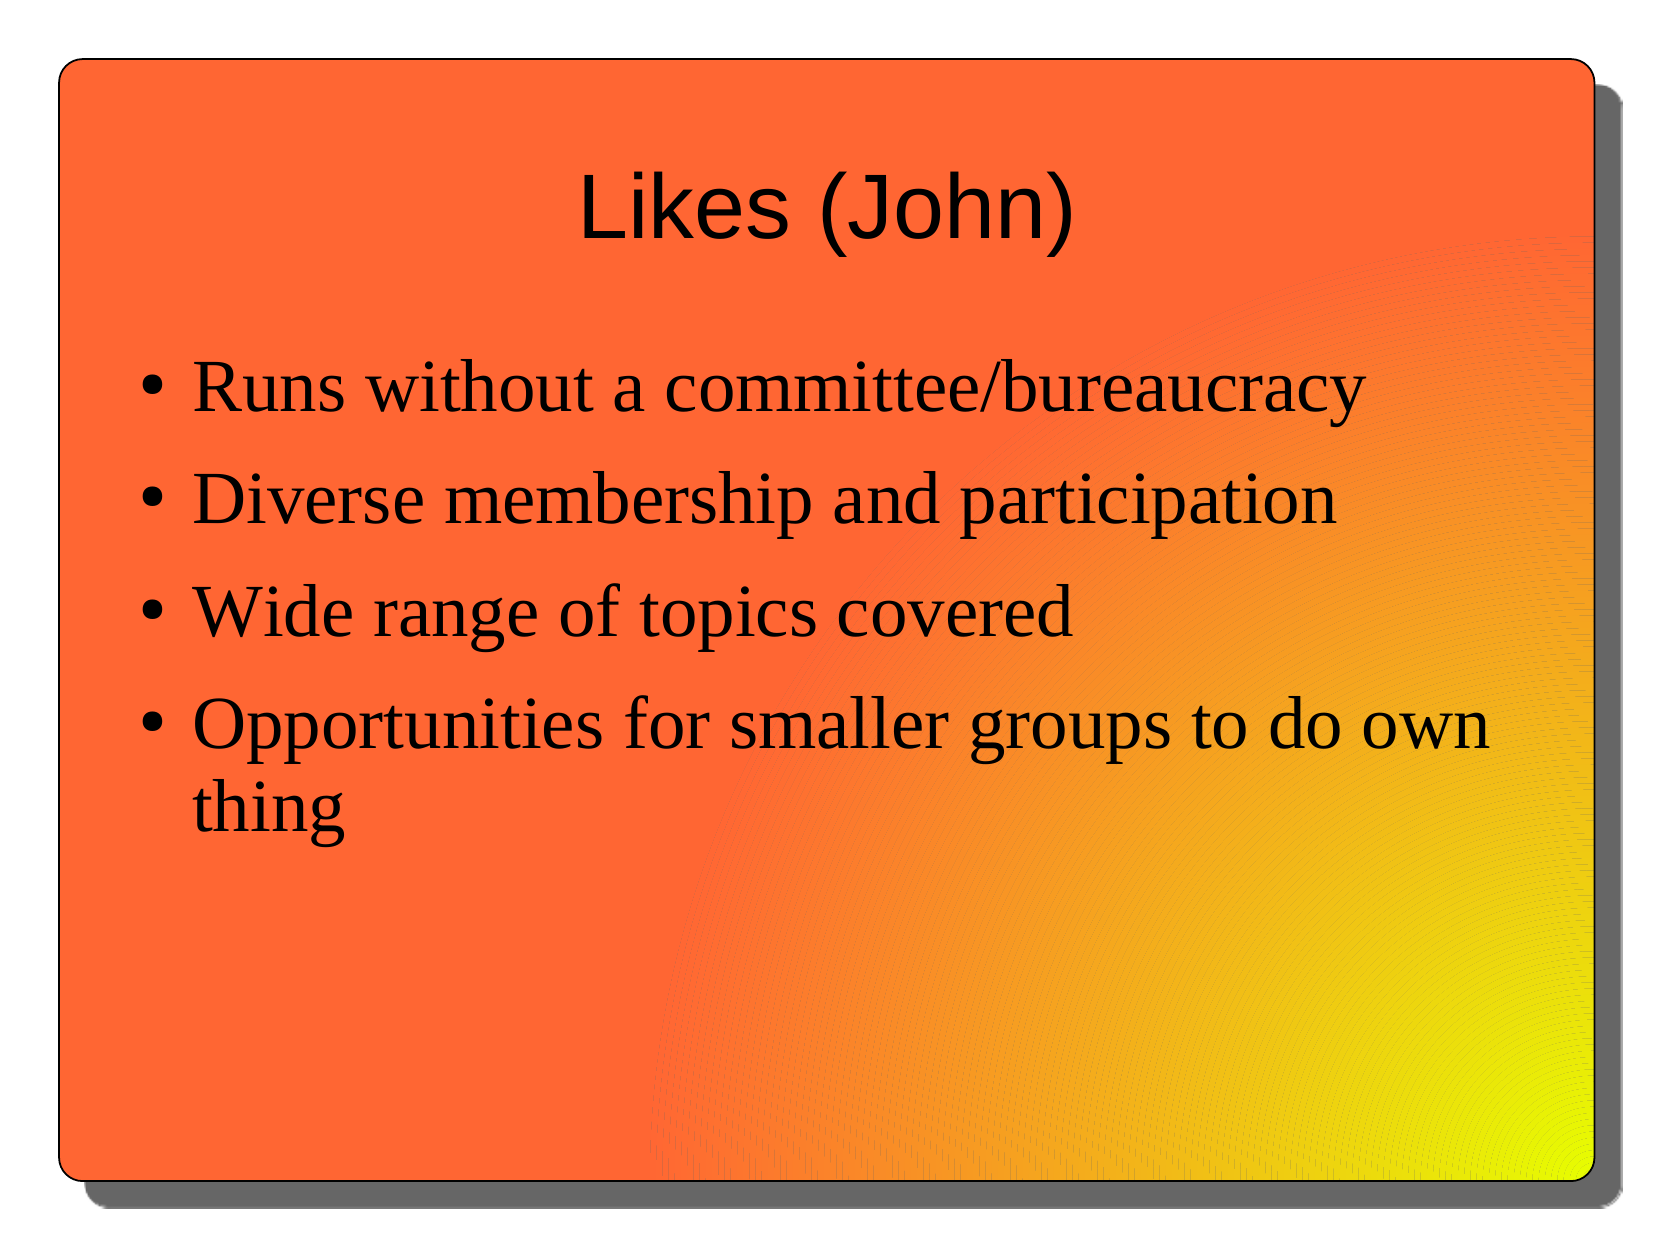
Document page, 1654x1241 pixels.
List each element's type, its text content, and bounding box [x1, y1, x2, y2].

list Runs without a committee/bureaucracy Diverse membership and participation Wide range of topics covered Opportunities for smaller groups to do own thing [121, 344, 1534, 1112]
title Likes (John) [121, 110, 1534, 303]
